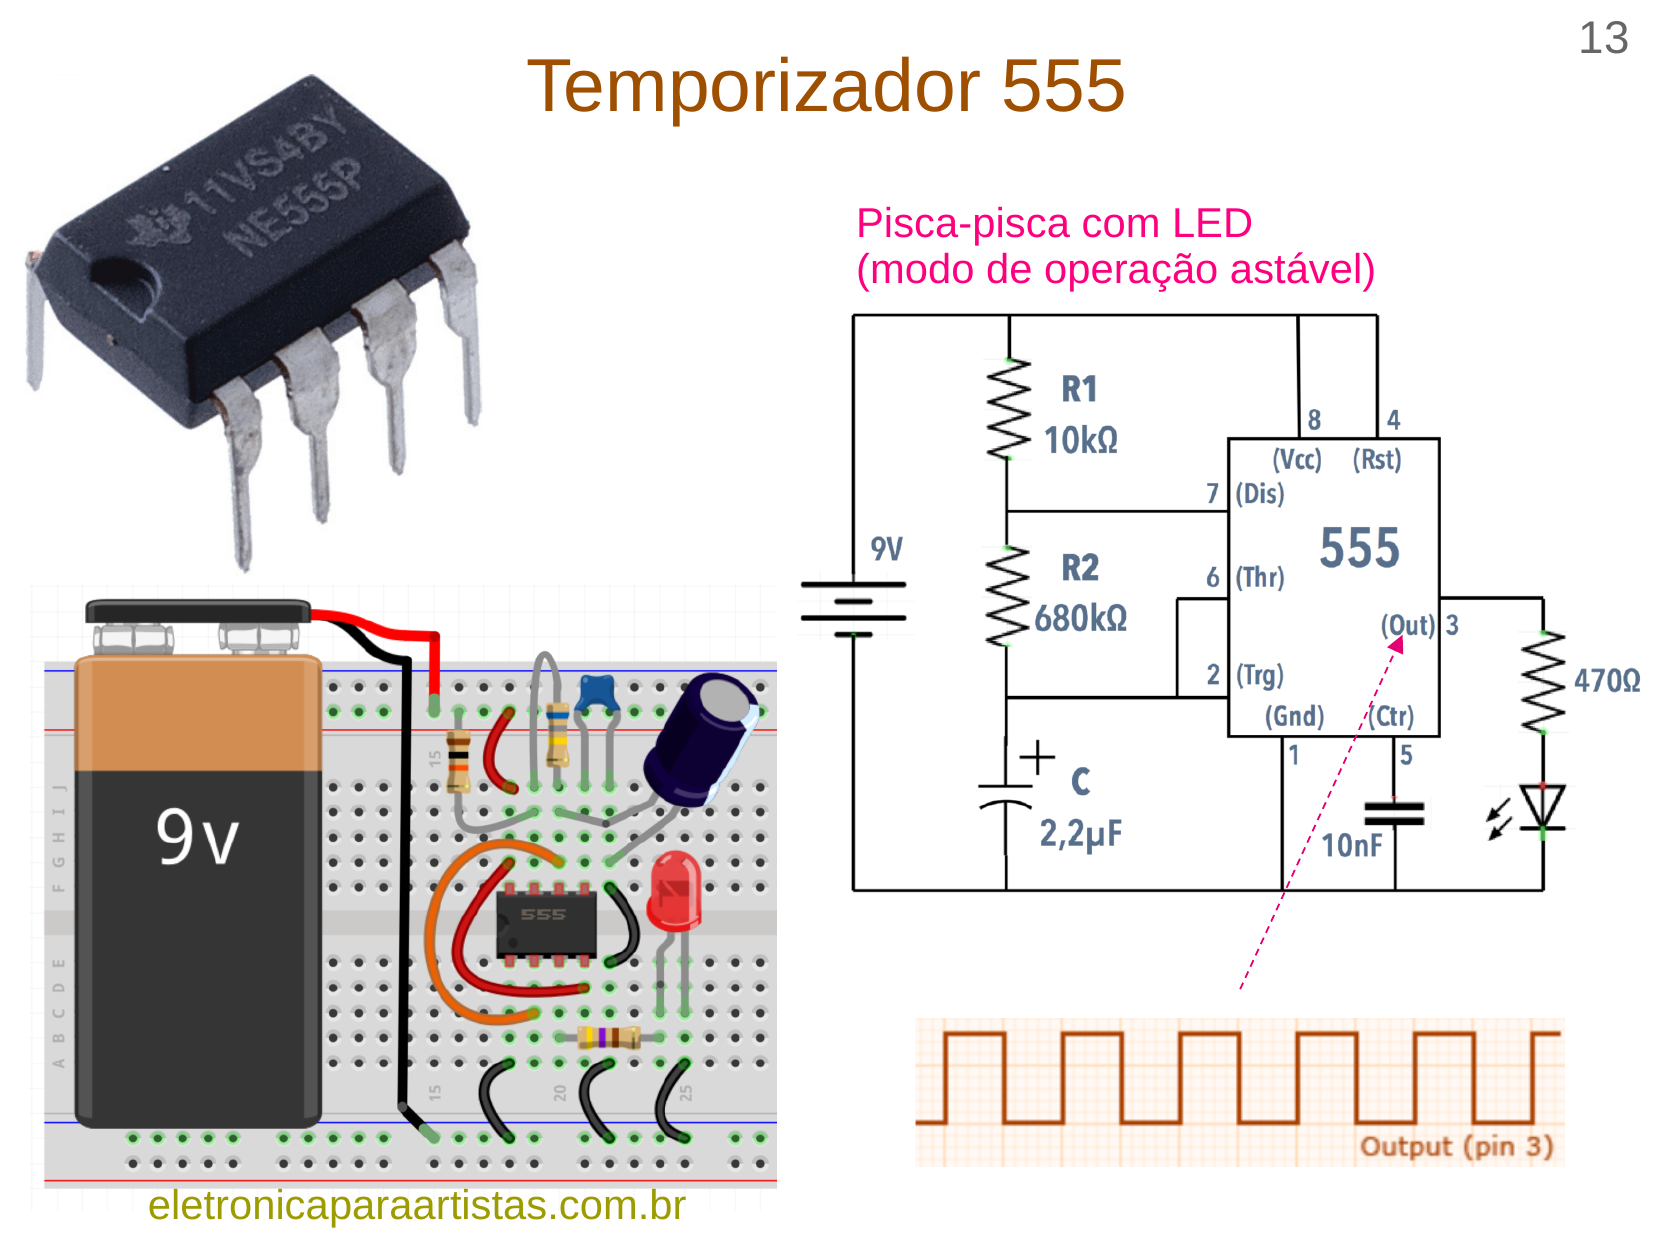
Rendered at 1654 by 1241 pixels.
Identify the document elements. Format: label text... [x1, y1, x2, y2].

picture [797, 295, 1650, 901]
text_box Pisca-pisca com LED (modo de operação astável) [841, 191, 1392, 300]
picture [915, 1018, 1565, 1167]
text_box eletronicaparaartistas.com.br [132, 1174, 702, 1241]
title Temporizador 555 [59, 29, 1595, 148]
picture [29, 584, 777, 1211]
picture [9, 74, 488, 576]
